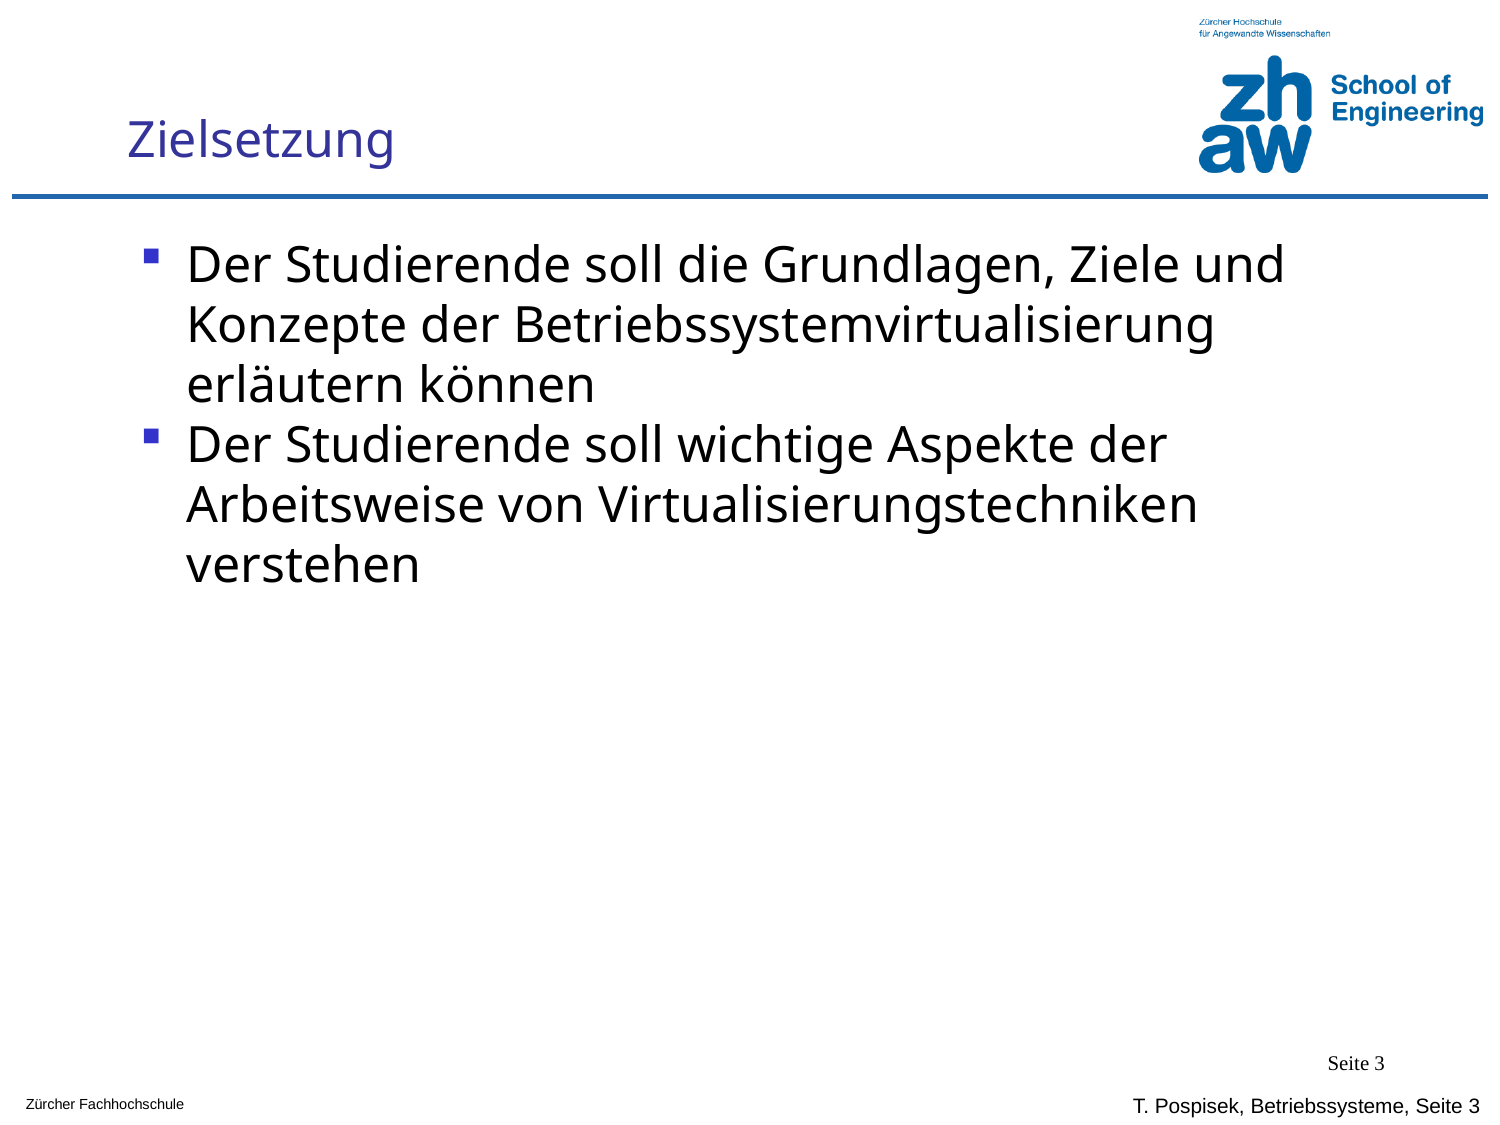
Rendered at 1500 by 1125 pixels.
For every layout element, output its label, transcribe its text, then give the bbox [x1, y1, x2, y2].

picture [1199, 19, 1483, 173]
text_box Seite <number> [1087, 1024, 1400, 1100]
text_box Der Studierende soll die Grundlagen, Ziele und Konzepte der Betriebssystemvirtualisierung erläutern können Der Studierende soll wichtige Aspekte der Arbeitsweise von Virtualisierungstechniken verstehen [125, 224, 1350, 988]
title Zielsetzung [112, 50, 1391, 175]
